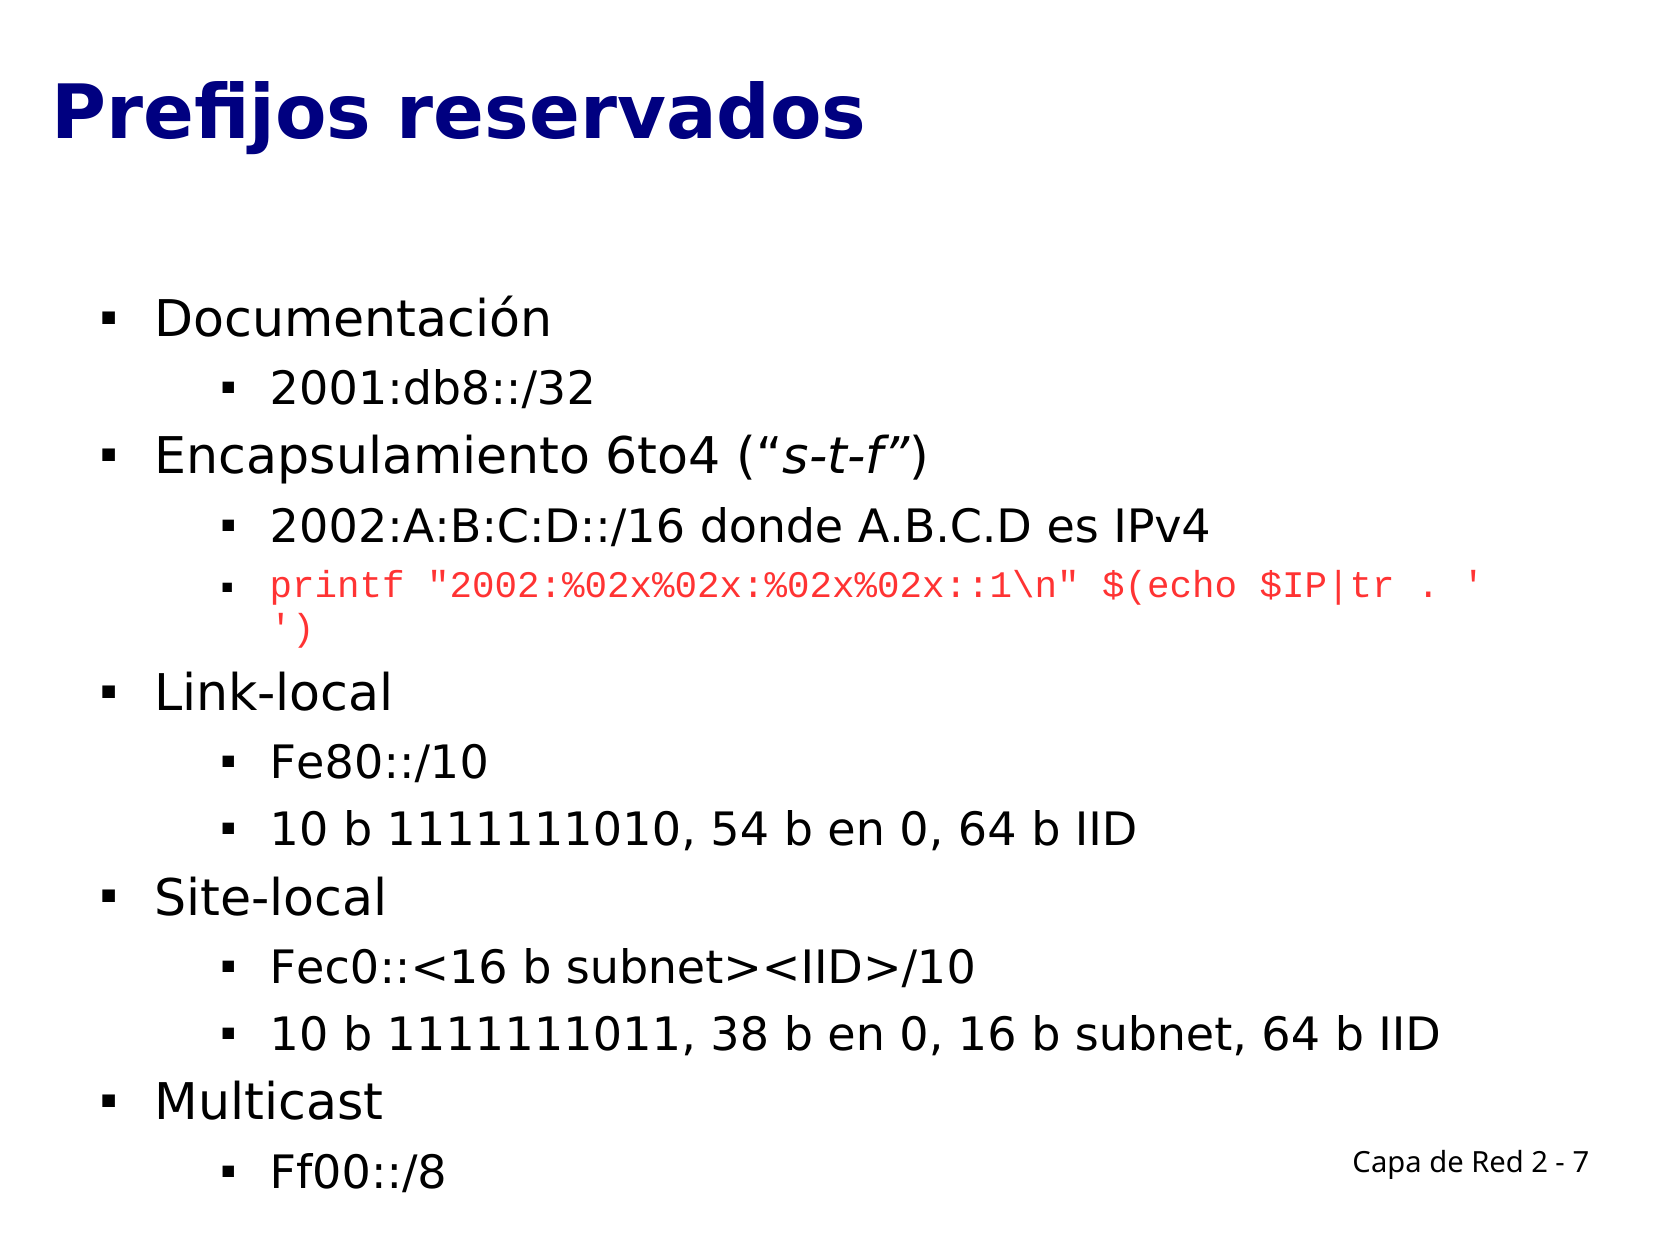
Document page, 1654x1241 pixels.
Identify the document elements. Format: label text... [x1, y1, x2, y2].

list Documentación 2001:db8::/32 Encapsulamiento 6to4 (“s-t-f”) 2002:A:B:C:D::/16 donde A.B.C.D es IPv4 printf "2002:%02x%02x:%02x%02x::1\n" $(echo $IP|tr . ' ') Link-local Fe80::/10 10 b 1111111010, 54 b en 0, 64 b IID Site-local Fec0::<16 b subnet><IID>/10 10 b 1111111011, 38 b en 0, 16 b subnet, 64 b IID Multicast Ff00::/8 [96, 289, 1502, 1130]
title Prefijos reservados [51, 1, 1654, 225]
